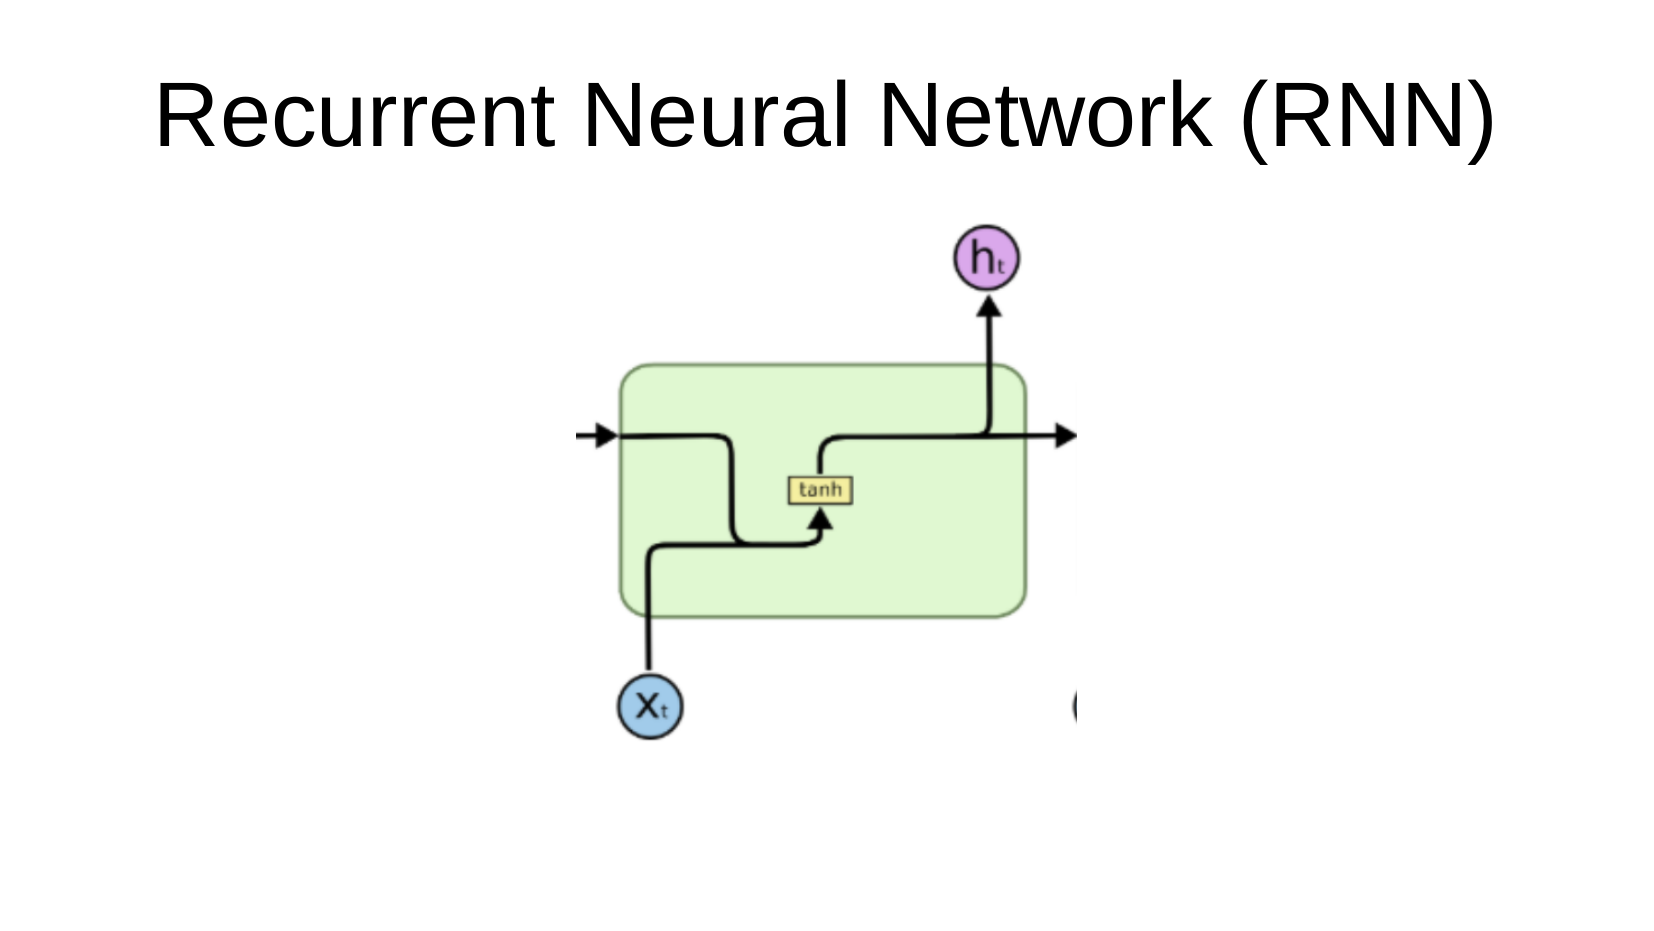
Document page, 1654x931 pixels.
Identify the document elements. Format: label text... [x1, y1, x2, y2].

title Recurrent Neural Network (RNN) [82, 37, 1571, 193]
picture [576, 217, 1077, 758]
